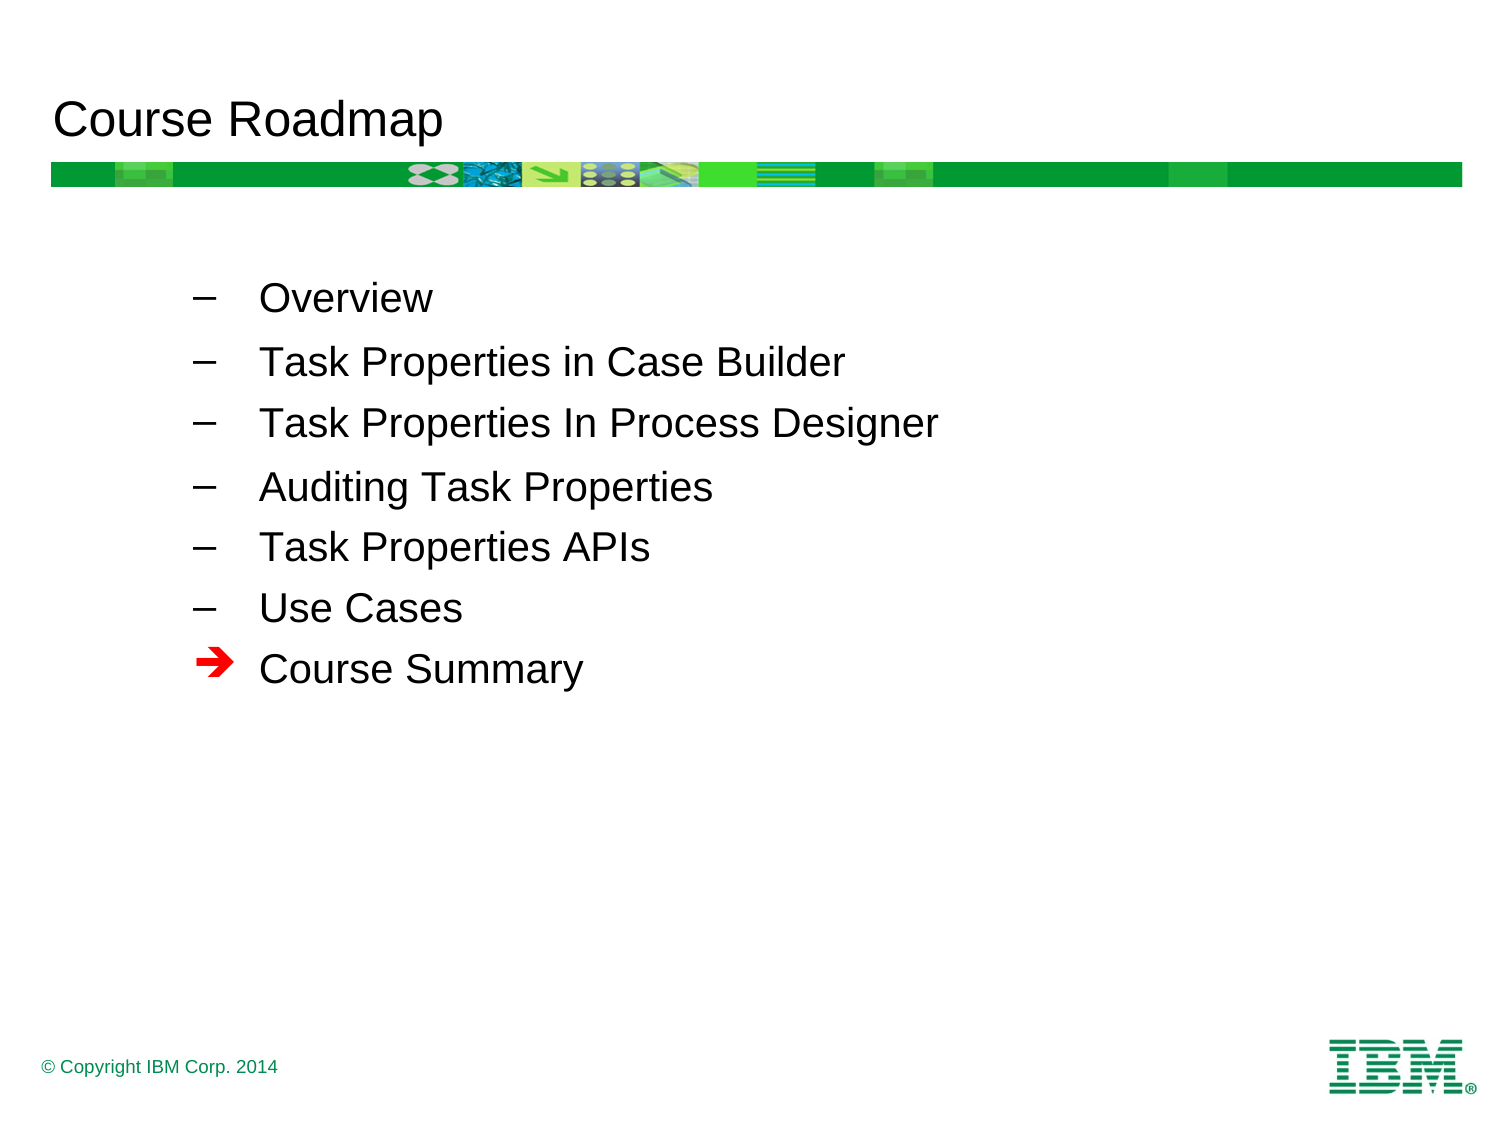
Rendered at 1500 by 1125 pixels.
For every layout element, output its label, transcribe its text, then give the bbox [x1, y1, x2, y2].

title Course Roadmap [37, 45, 1388, 188]
list Overview Task Properties in Case Builder Task Properties In Process Designer Auditing Task Properties Task Properties APIs Use Cases Course Summary [75, 262, 1426, 1005]
picture [1327, 1037, 1479, 1096]
picture [50, 161, 1463, 189]
